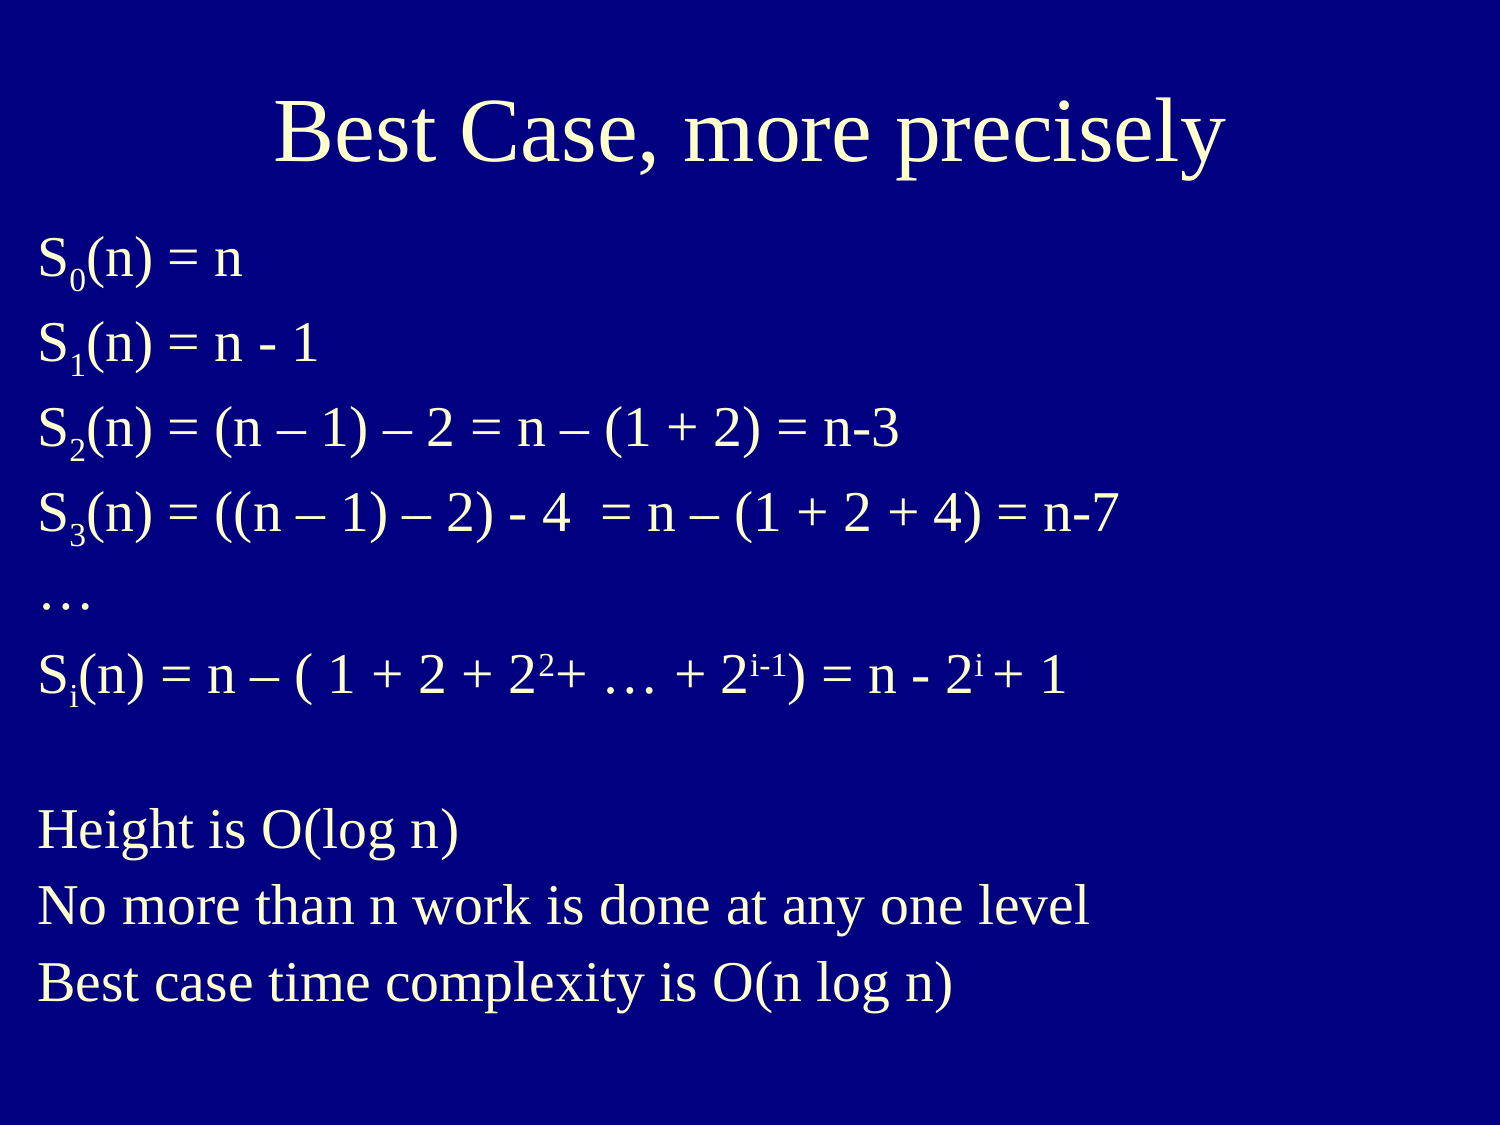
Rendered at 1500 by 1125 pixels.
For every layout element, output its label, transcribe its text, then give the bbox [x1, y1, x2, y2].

title Best Case, more precisely [22, 62, 1480, 188]
list S0(n) = n S1(n) = n - 1 S2(n) = (n – 1) – 2 = n – (1 + 2) = n-3 S3(n) = ((n – 1) – 2) - 4 = n – (1 + 2 + 4) = n-7 … Si(n) = n – ( 1 + 2 + 22+ … + 2i-1) = n - 2i + 1 Height is O(log n) No more than n work is done at any one level Best case time complexity is O(n log n) [22, 212, 1482, 1026]
